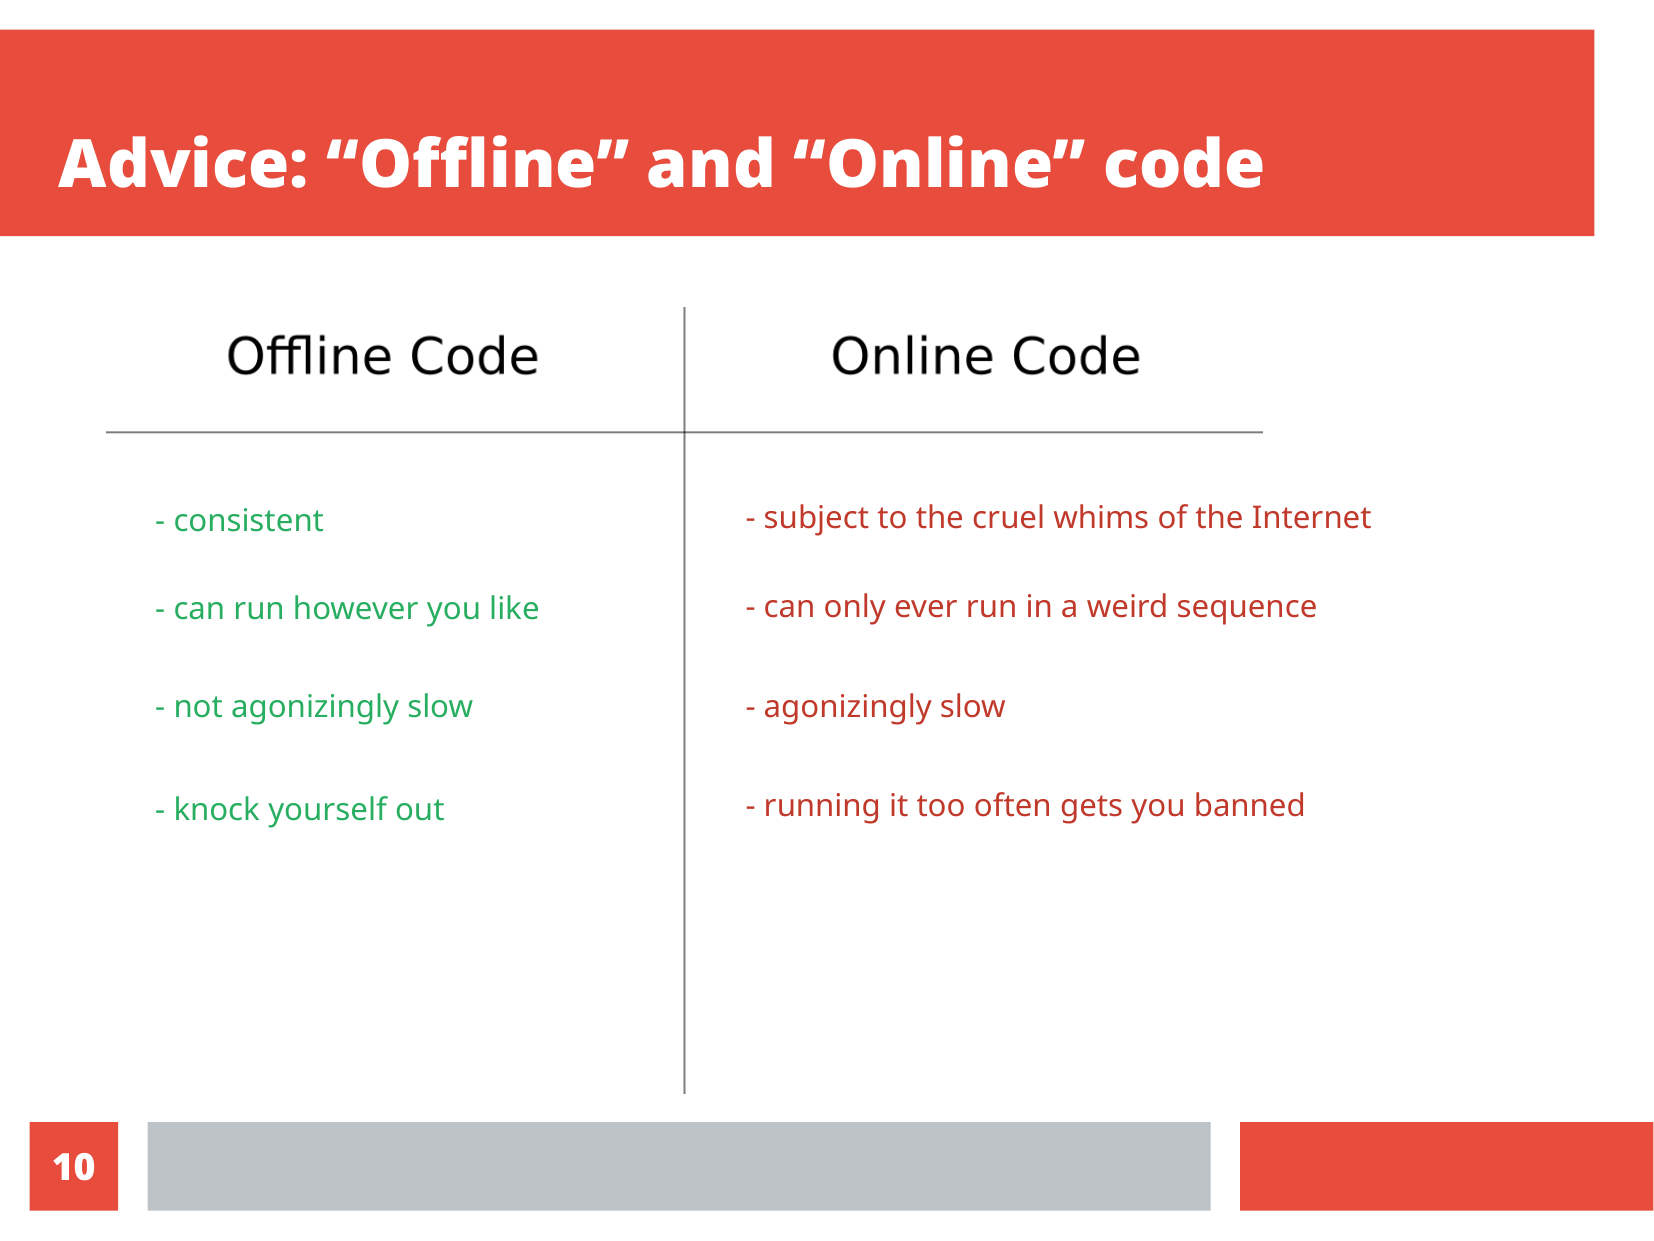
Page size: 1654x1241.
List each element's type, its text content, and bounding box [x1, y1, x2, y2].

title Advice: “Offline” and “Online” code [59, 59, 1595, 207]
text_box - knock yourself out [140, 779, 767, 866]
text_box - agonizingly slow [767, 676, 1476, 740]
text_box - can run however you like [140, 578, 767, 666]
text_box - not agonizingly slow [140, 676, 767, 764]
picture [106, 307, 1263, 1094]
text_box - can only ever run in a weird sequence [730, 576, 1476, 640]
text_box - running it too often gets you banned [730, 775, 1476, 839]
text_box - consistent [140, 490, 436, 578]
text_box - subject to the cruel whims of the Internet [730, 487, 1476, 551]
